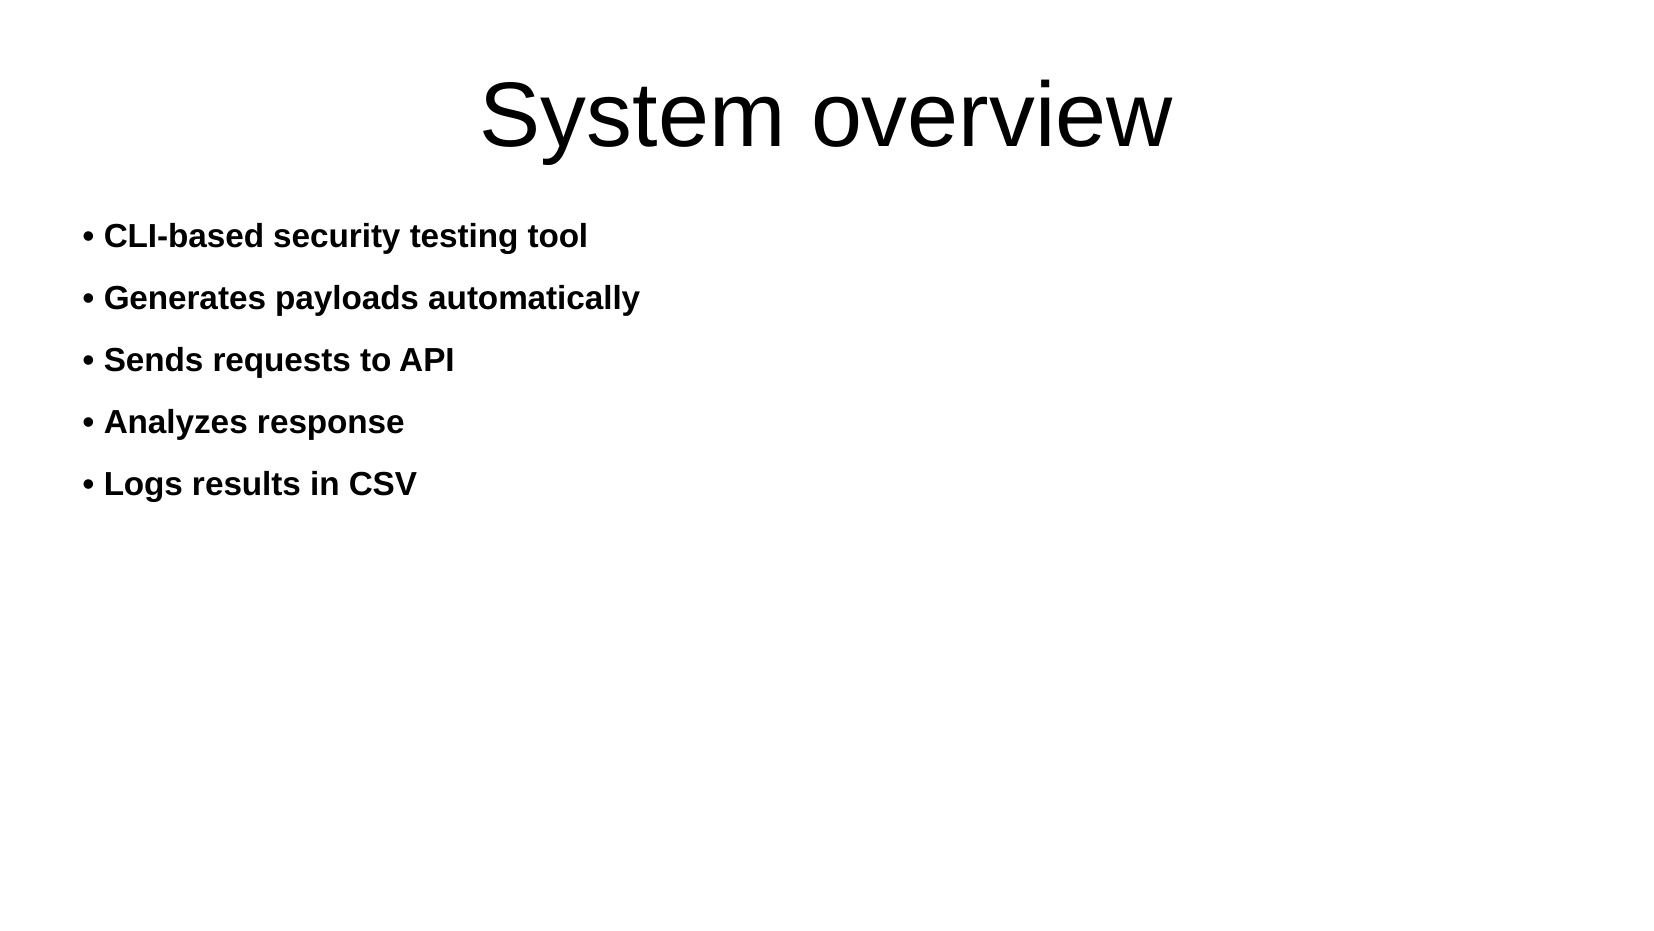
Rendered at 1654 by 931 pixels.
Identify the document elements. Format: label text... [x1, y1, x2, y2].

title System overview [82, 37, 1571, 193]
list • CLI-based security testing tool • Generates payloads automatically • Sends requests to API • Analyzes response • Logs results in CSV [82, 217, 1571, 758]
